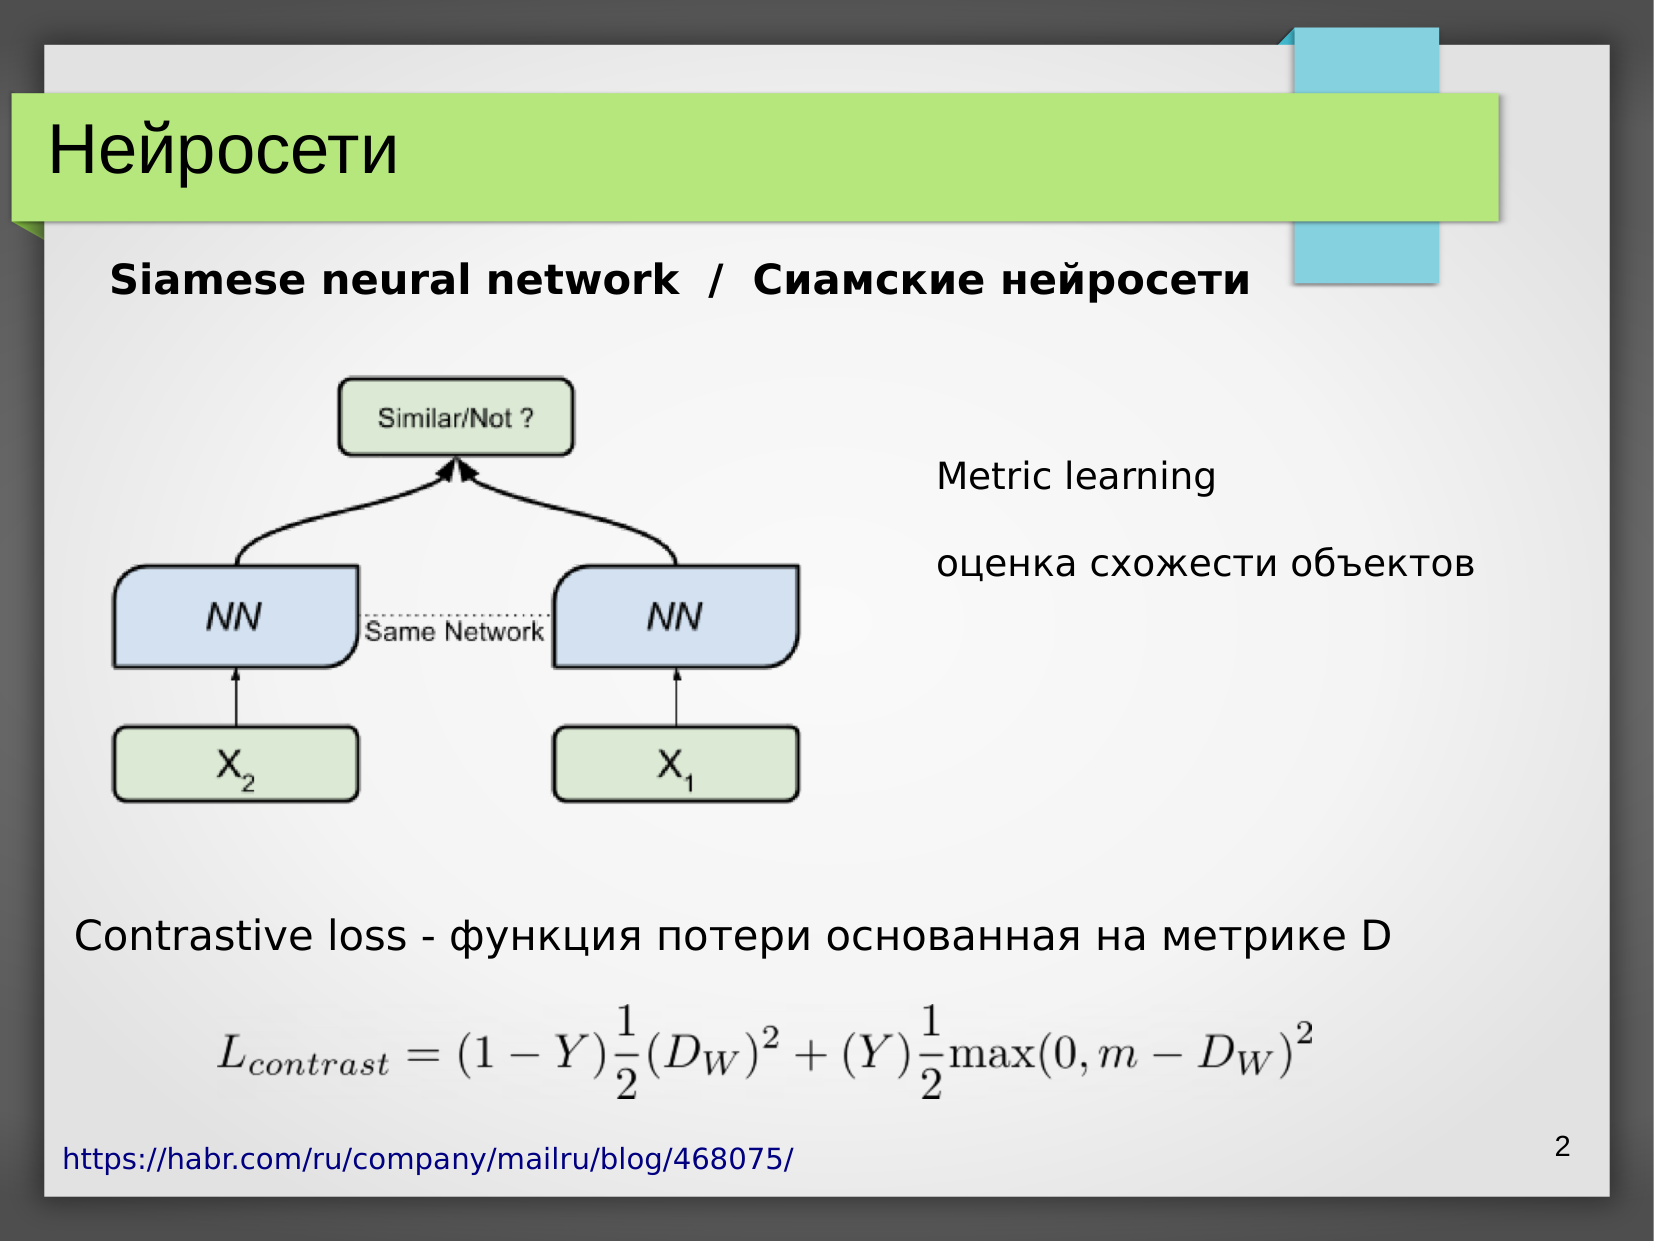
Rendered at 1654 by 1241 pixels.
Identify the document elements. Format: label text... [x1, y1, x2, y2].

text_box Metric learning оценка схожести объектов [921, 447, 1512, 674]
picture [0, 0, 1654, 1241]
text_box Siamese neural network / Cиамские нейросети [94, 248, 1300, 319]
text_box Contrastive loss - функция потери основанная на метрике D [59, 903, 1533, 969]
title Нейросети [47, 96, 1536, 201]
text_box https://habr.com/ru/company/mailru/blog/468075/ [47, 1134, 1018, 1193]
